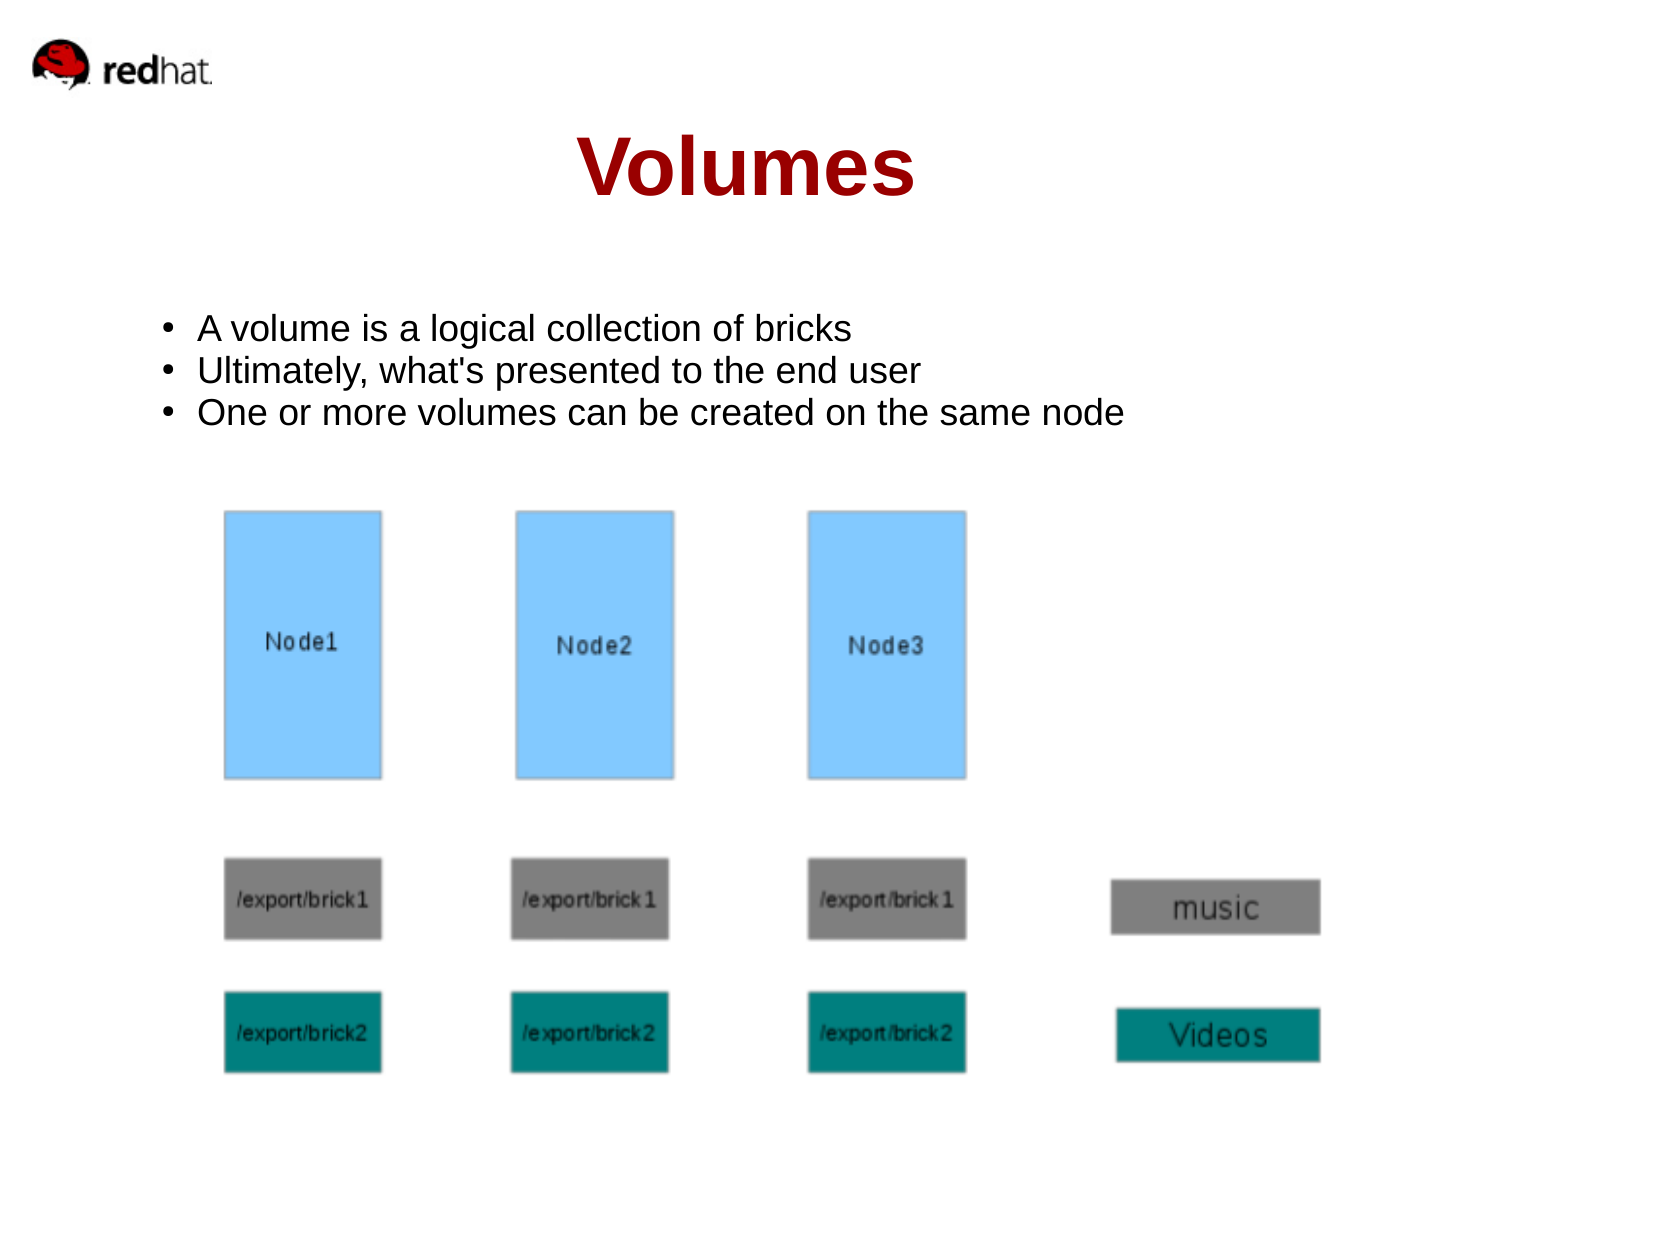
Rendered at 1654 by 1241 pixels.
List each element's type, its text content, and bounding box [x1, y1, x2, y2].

picture [31, 37, 212, 98]
picture [135, 479, 1366, 1117]
text_box A volume is a logical collection of bricks Ultimately, what's presented to the end user One or more volumes can be created on the same node [111, 300, 1141, 441]
text_box Volumes [150, 112, 1313, 226]
